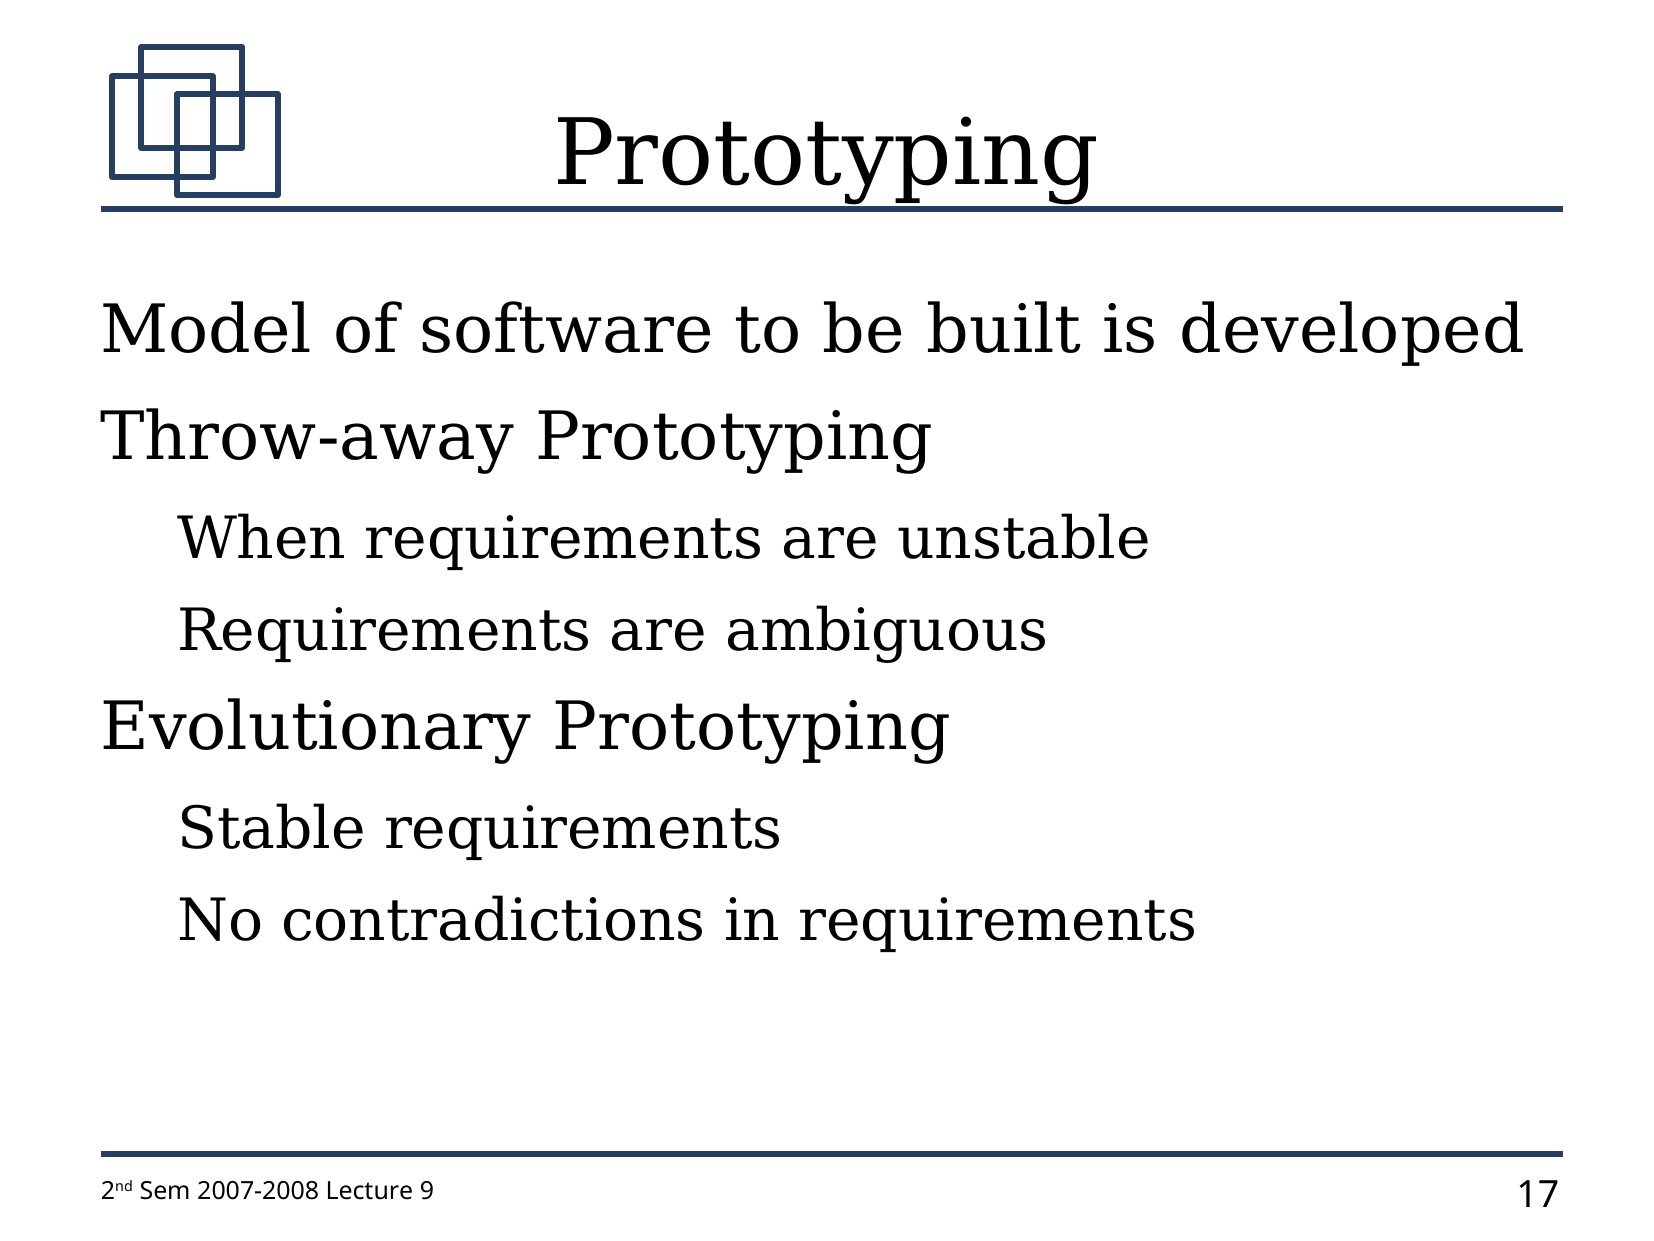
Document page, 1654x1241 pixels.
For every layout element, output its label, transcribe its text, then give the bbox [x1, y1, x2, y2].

title Prototyping [82, 49, 1571, 257]
list Model of software to be built is developed Throw-away Prototyping When requirements are unstable Requirements are ambiguous Evolutionary Prototyping Stable requirements No contradictions in requirements [82, 290, 1571, 1109]
